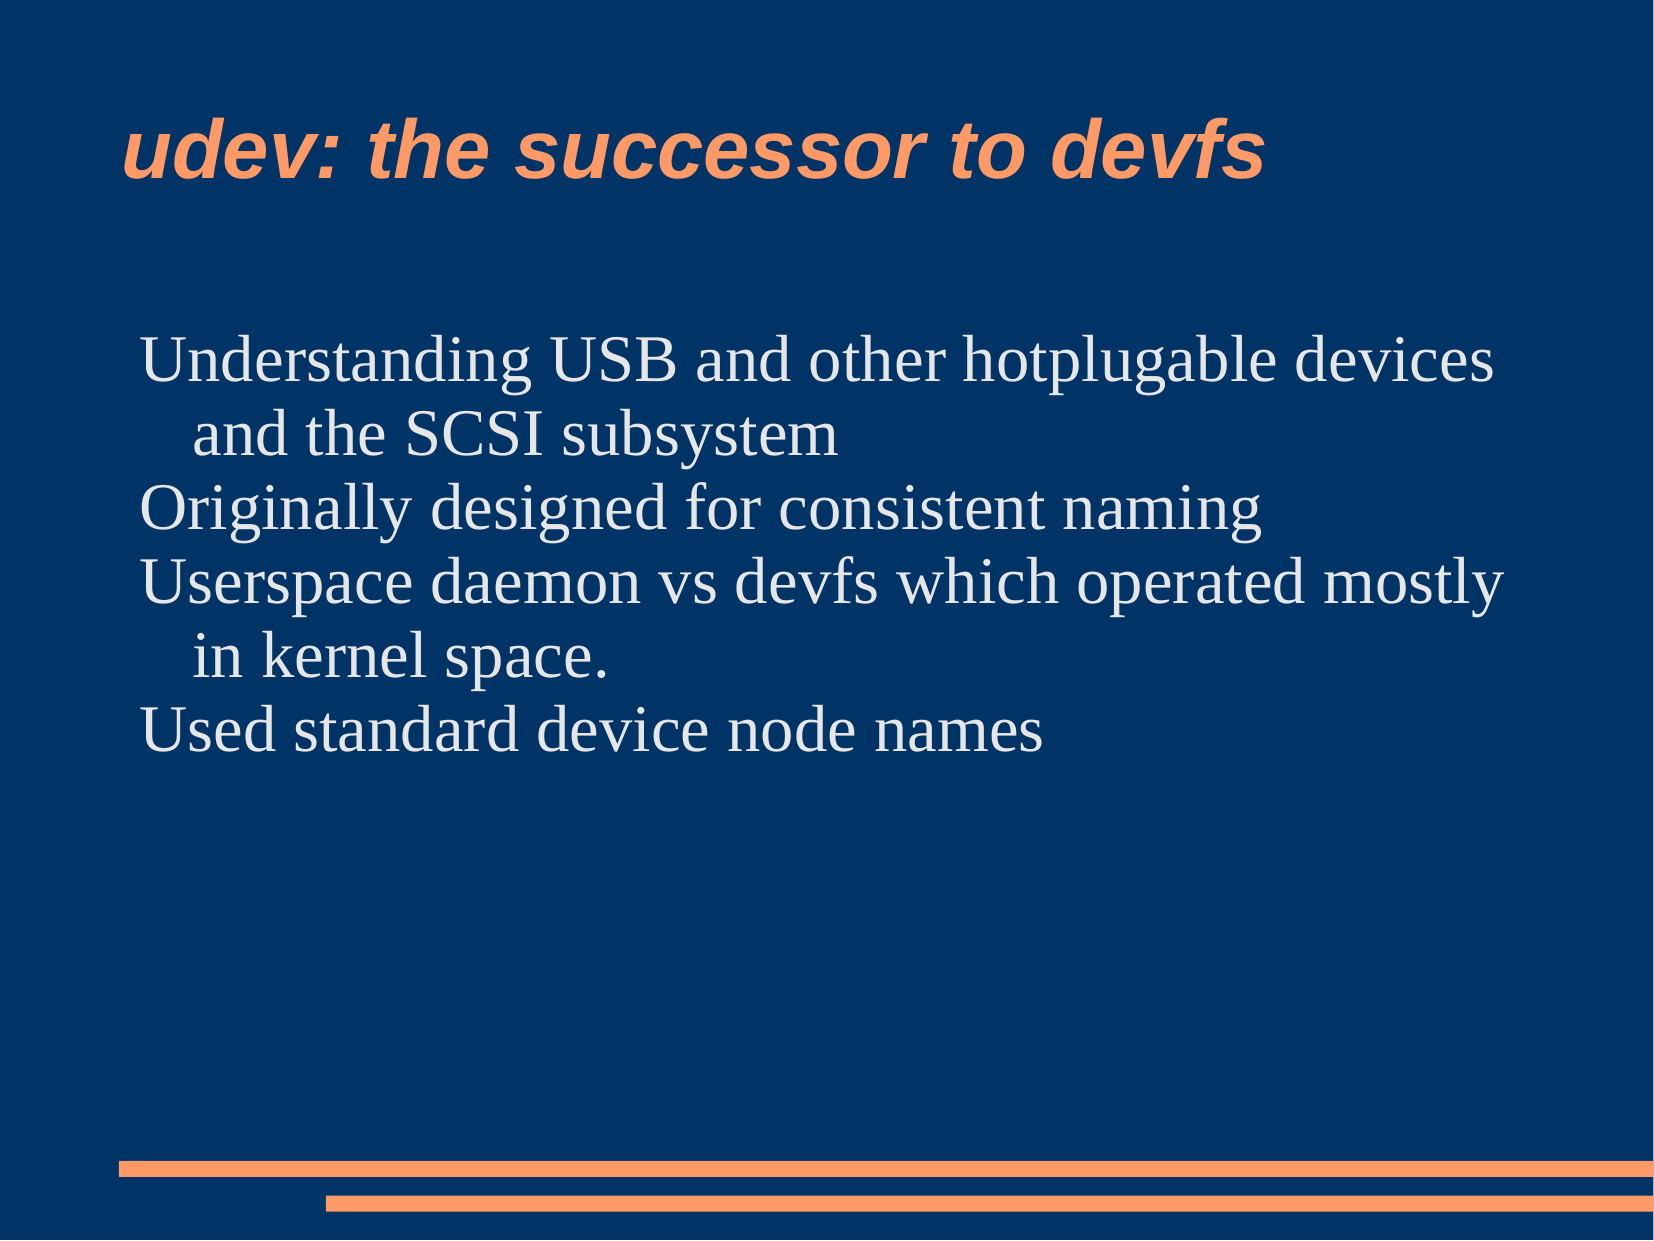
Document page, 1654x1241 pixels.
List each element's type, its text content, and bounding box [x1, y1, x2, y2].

title udev: the successor to devfs [121, 46, 1534, 254]
list Understanding USB and other hotplugable devices and the SCSI subsystem Originally designed for consistent naming Userspace daemon vs devfs which operated mostly in kernel space. Used standard device node names [121, 322, 1561, 1133]
